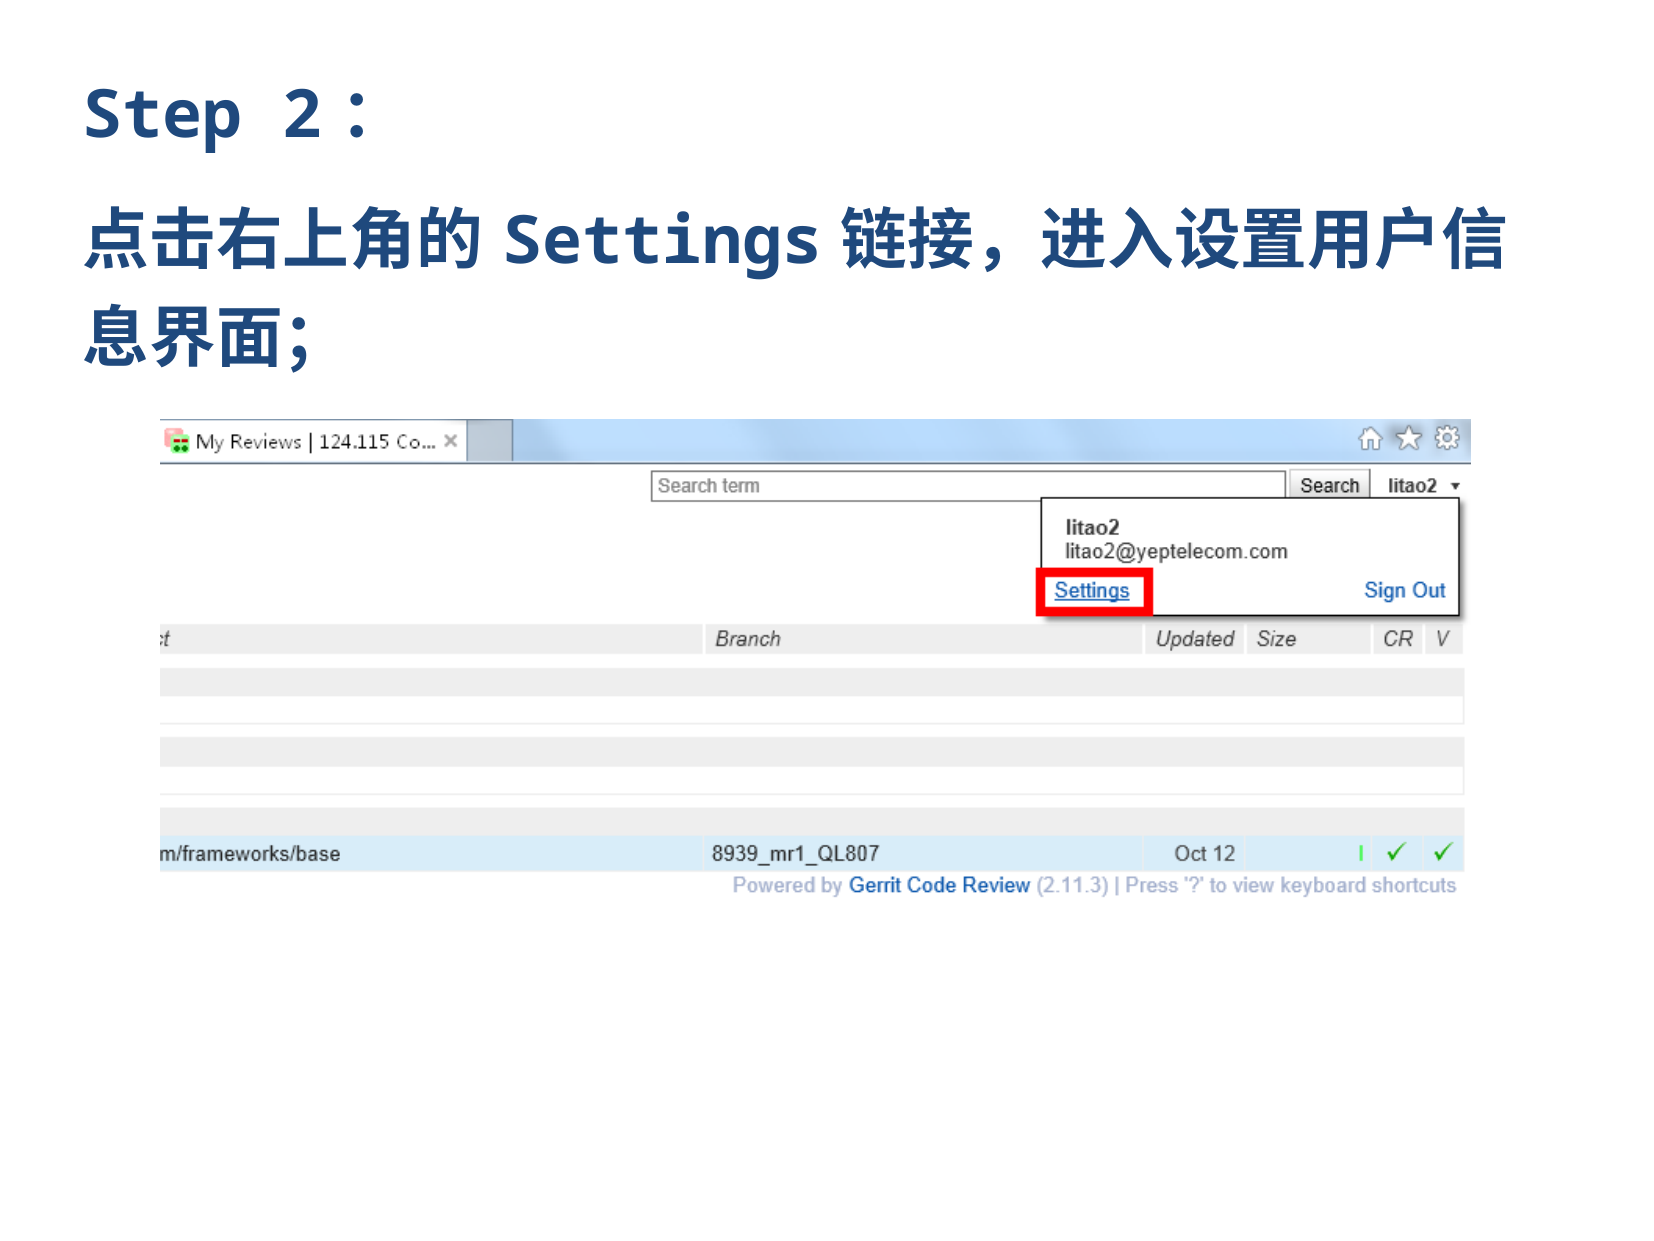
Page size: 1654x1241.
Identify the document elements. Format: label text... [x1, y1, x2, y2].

picture [160, 419, 1471, 927]
list Step 2： 点击右上角的Settings链接，进入设置用户信息界面； [82, 60, 1571, 1010]
